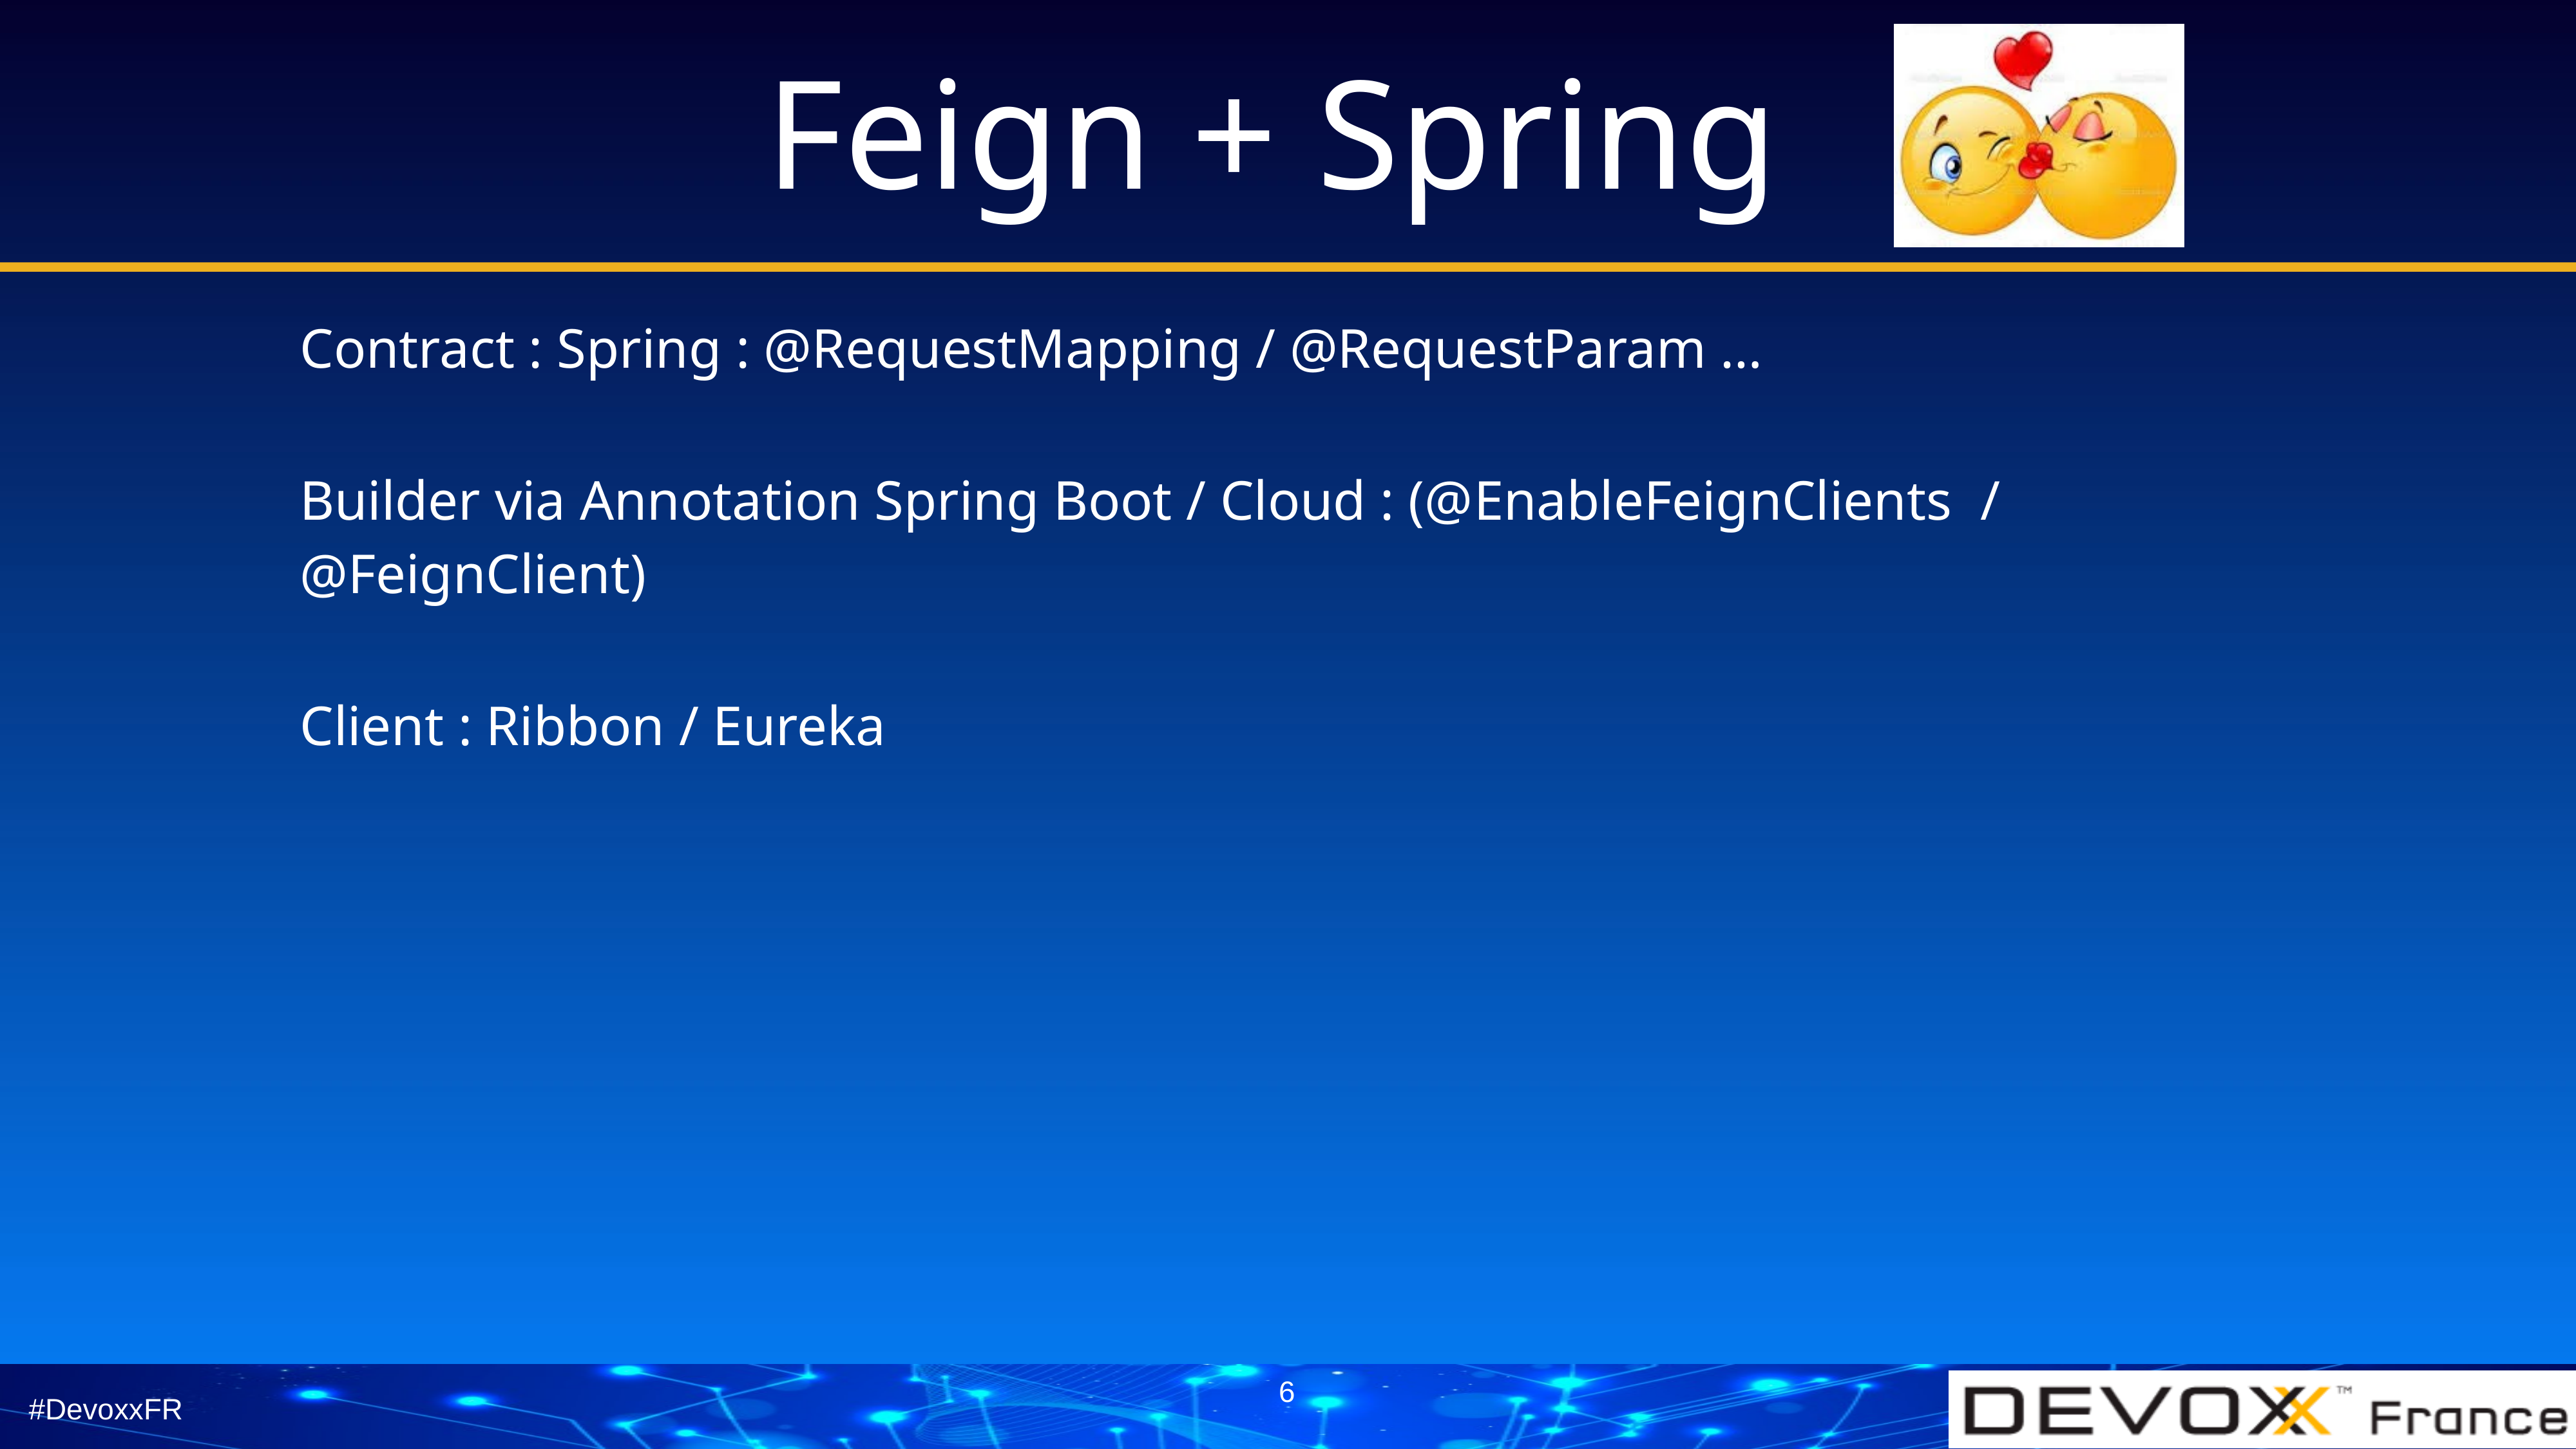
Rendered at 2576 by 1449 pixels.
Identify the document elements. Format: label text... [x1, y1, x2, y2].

picture [1316, 1446, 1325, 1449]
picture [749, 1440, 758, 1444]
picture [0, 0, 2576, 262]
list Contract : Spring : @RequestMapping / @RequestParam … Builder via Annotation Spring Boot / Cloud : (@EnableFeignClients / @FeignClient) Client : Ribbon / Eureka [300, 310, 2322, 1326]
picture [0, 272, 2576, 1449]
title Feign + Spring [300, 14, 2322, 247]
picture [755, 1446, 766, 1449]
text_box 6 [1270, 1375, 1304, 1427]
